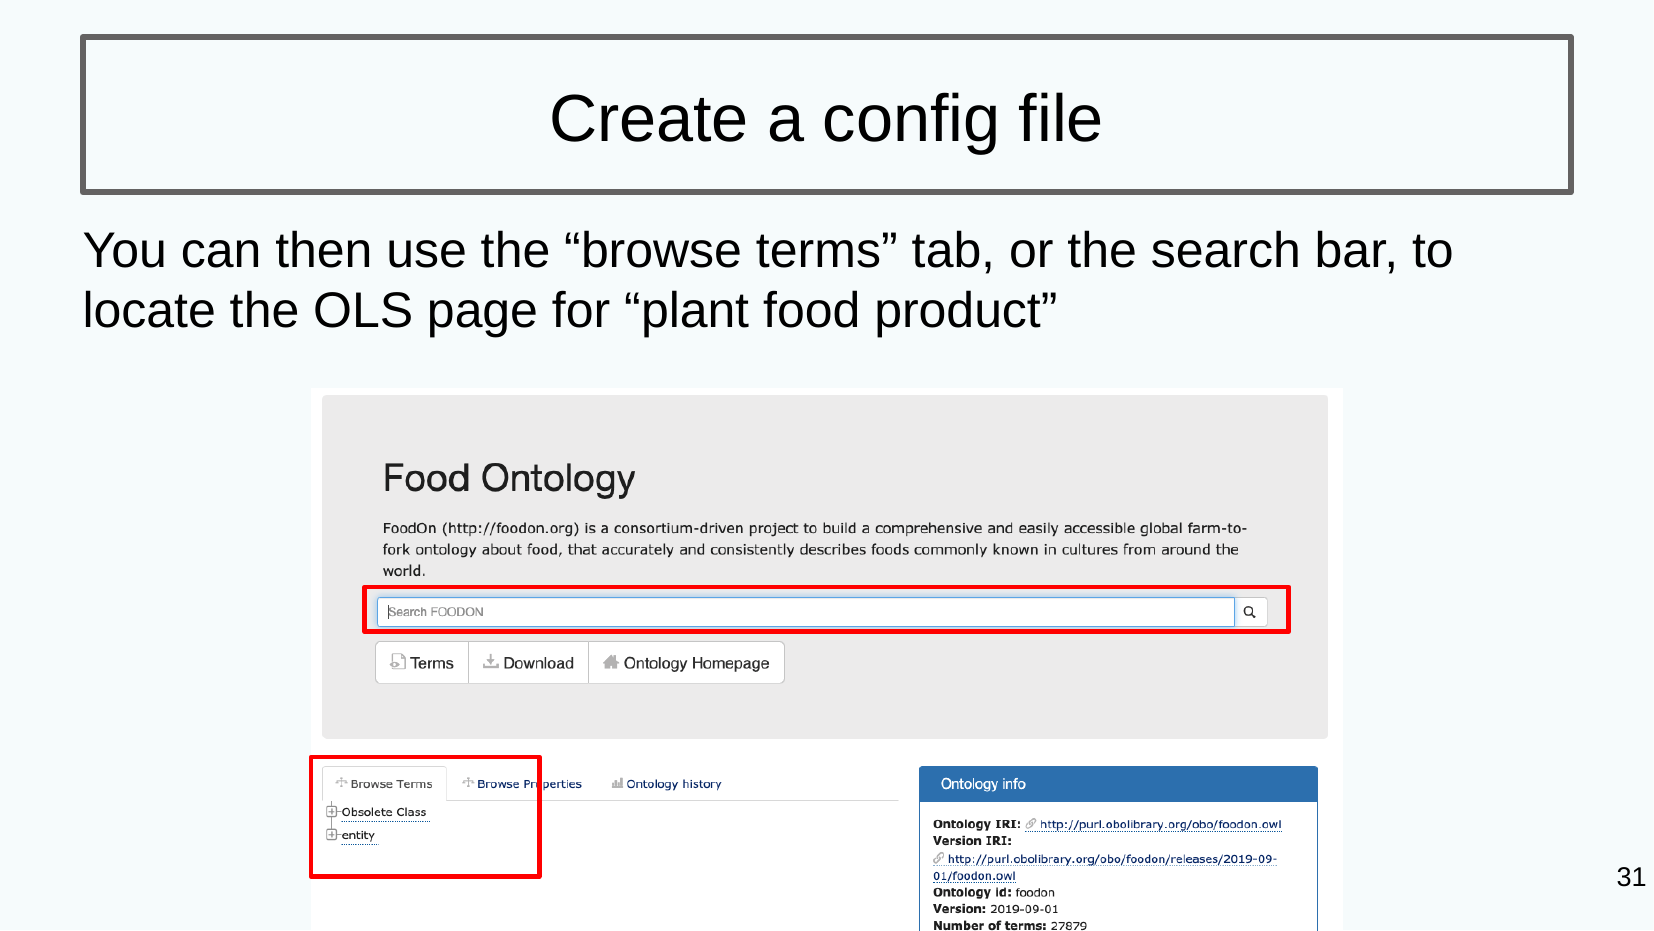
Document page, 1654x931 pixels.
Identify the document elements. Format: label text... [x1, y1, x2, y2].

text_box Create a config file [82, 37, 1571, 193]
text_box You can then use the “browse terms” tab, or the search bar, to locate the OLS page for “plant food product” [82, 217, 1571, 757]
slide_number <number> [1547, 859, 1647, 931]
picture [313, 759, 537, 874]
picture [311, 388, 1343, 931]
